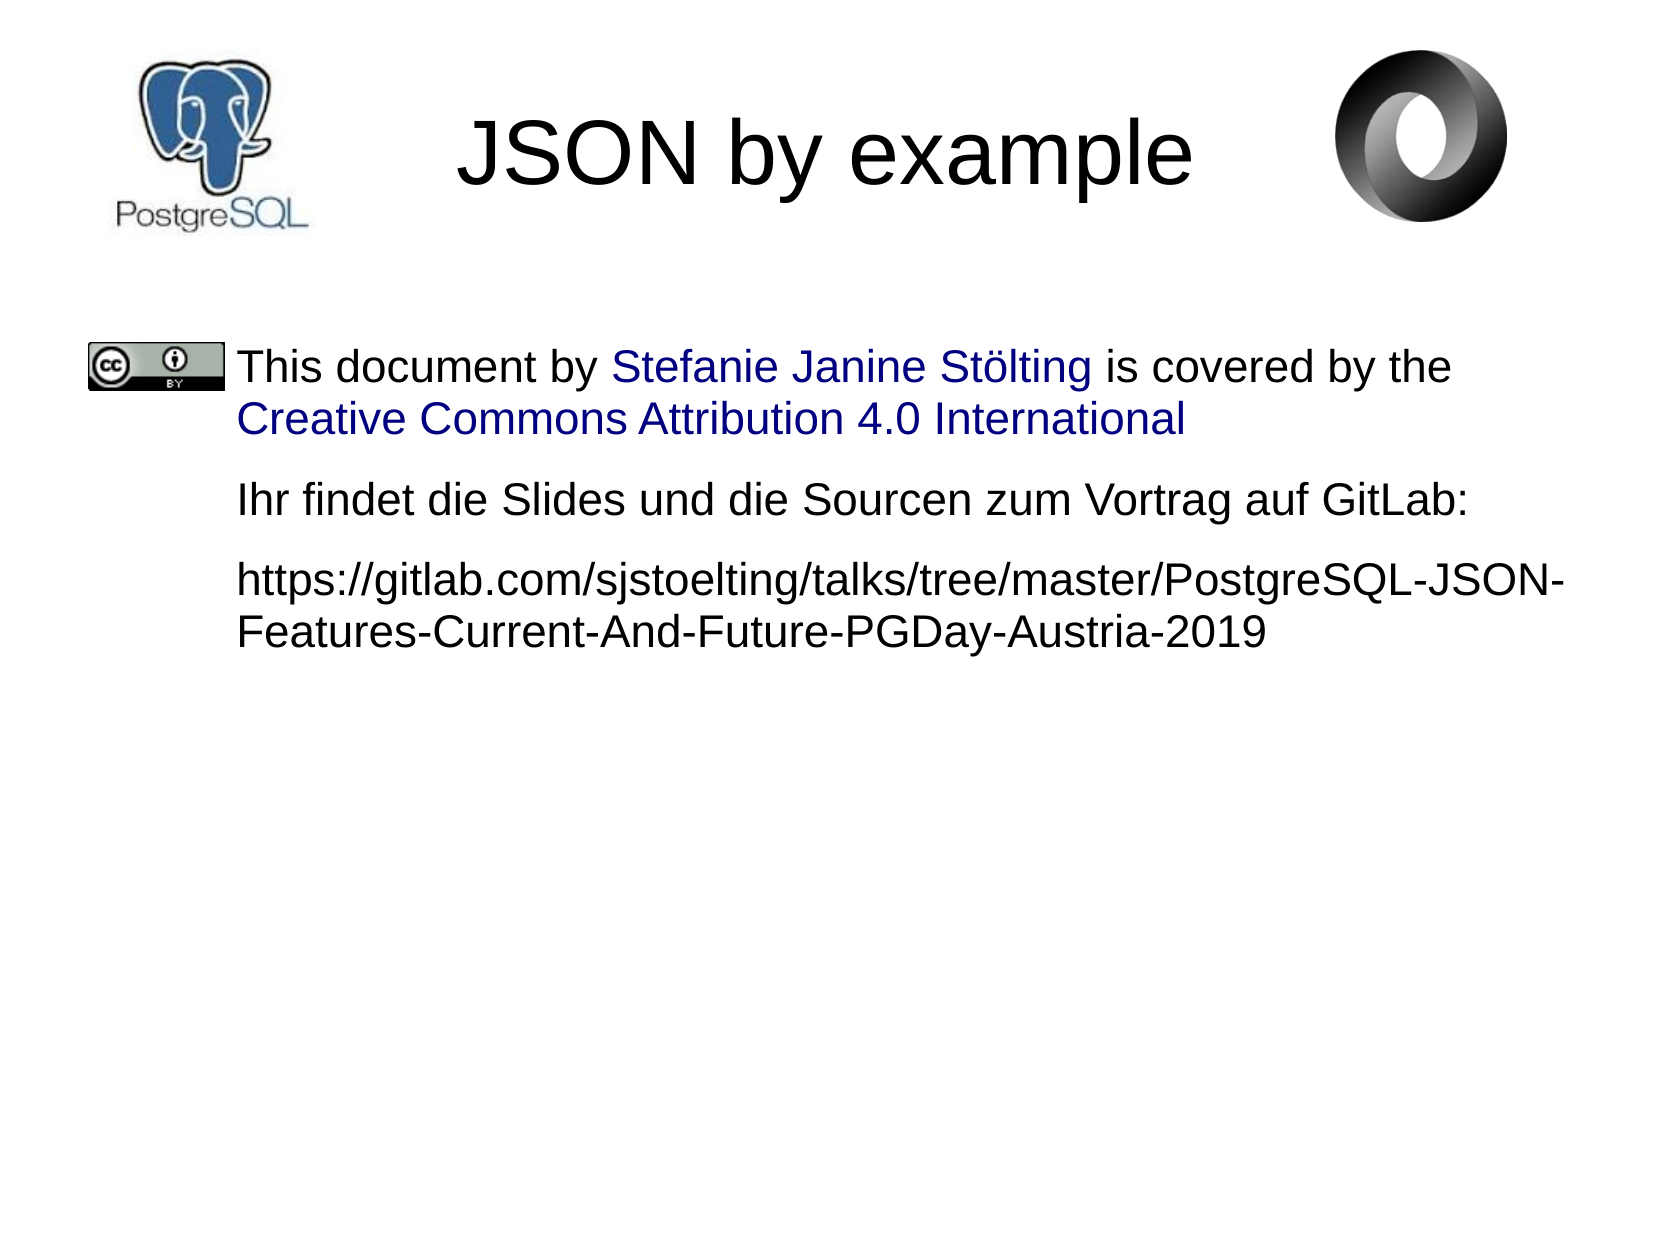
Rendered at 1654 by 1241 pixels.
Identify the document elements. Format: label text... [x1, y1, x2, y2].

title JSON by example [82, 49, 1571, 257]
picture [58, 50, 356, 236]
list This document by Stefanie Janine Stölting is covered by theCreative Commons Attribution 4.0 International Ihr findet die Slides und die Sourcen zum Vortrag auf GitLab: https://gitlab.com/sjstoelting/talks/tree/master/PostgreSQL-JSON-Features-Current-And-Future-PGDay-Austria-2019 [165, 290, 1583, 1010]
picture [1335, 50, 1507, 222]
picture [88, 342, 225, 391]
